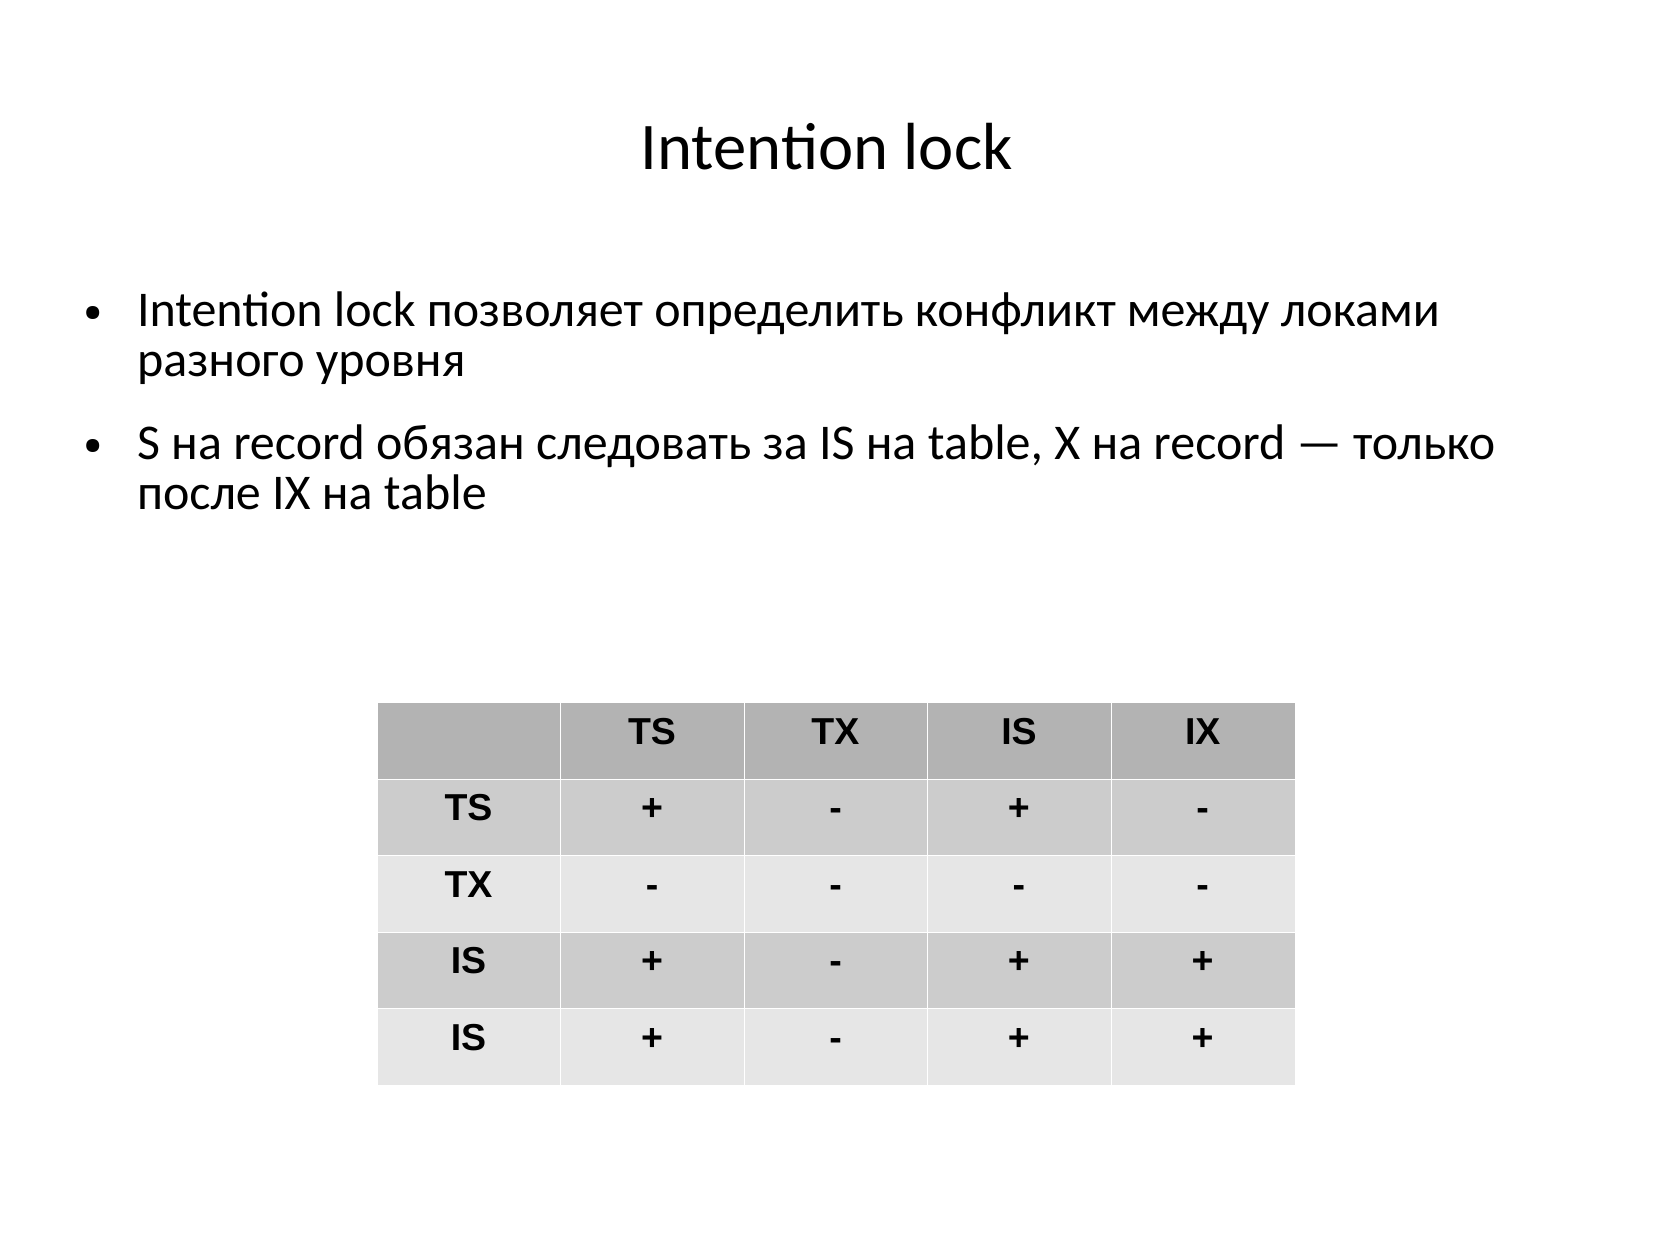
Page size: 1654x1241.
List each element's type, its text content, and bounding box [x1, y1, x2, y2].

list Intention lock позволяет определить конфликт между локами разного уровня S на record обязан следовать за IS на table, X на record — только после IX на table [66, 289, 1555, 1108]
title Intention lock [82, 49, 1571, 257]
